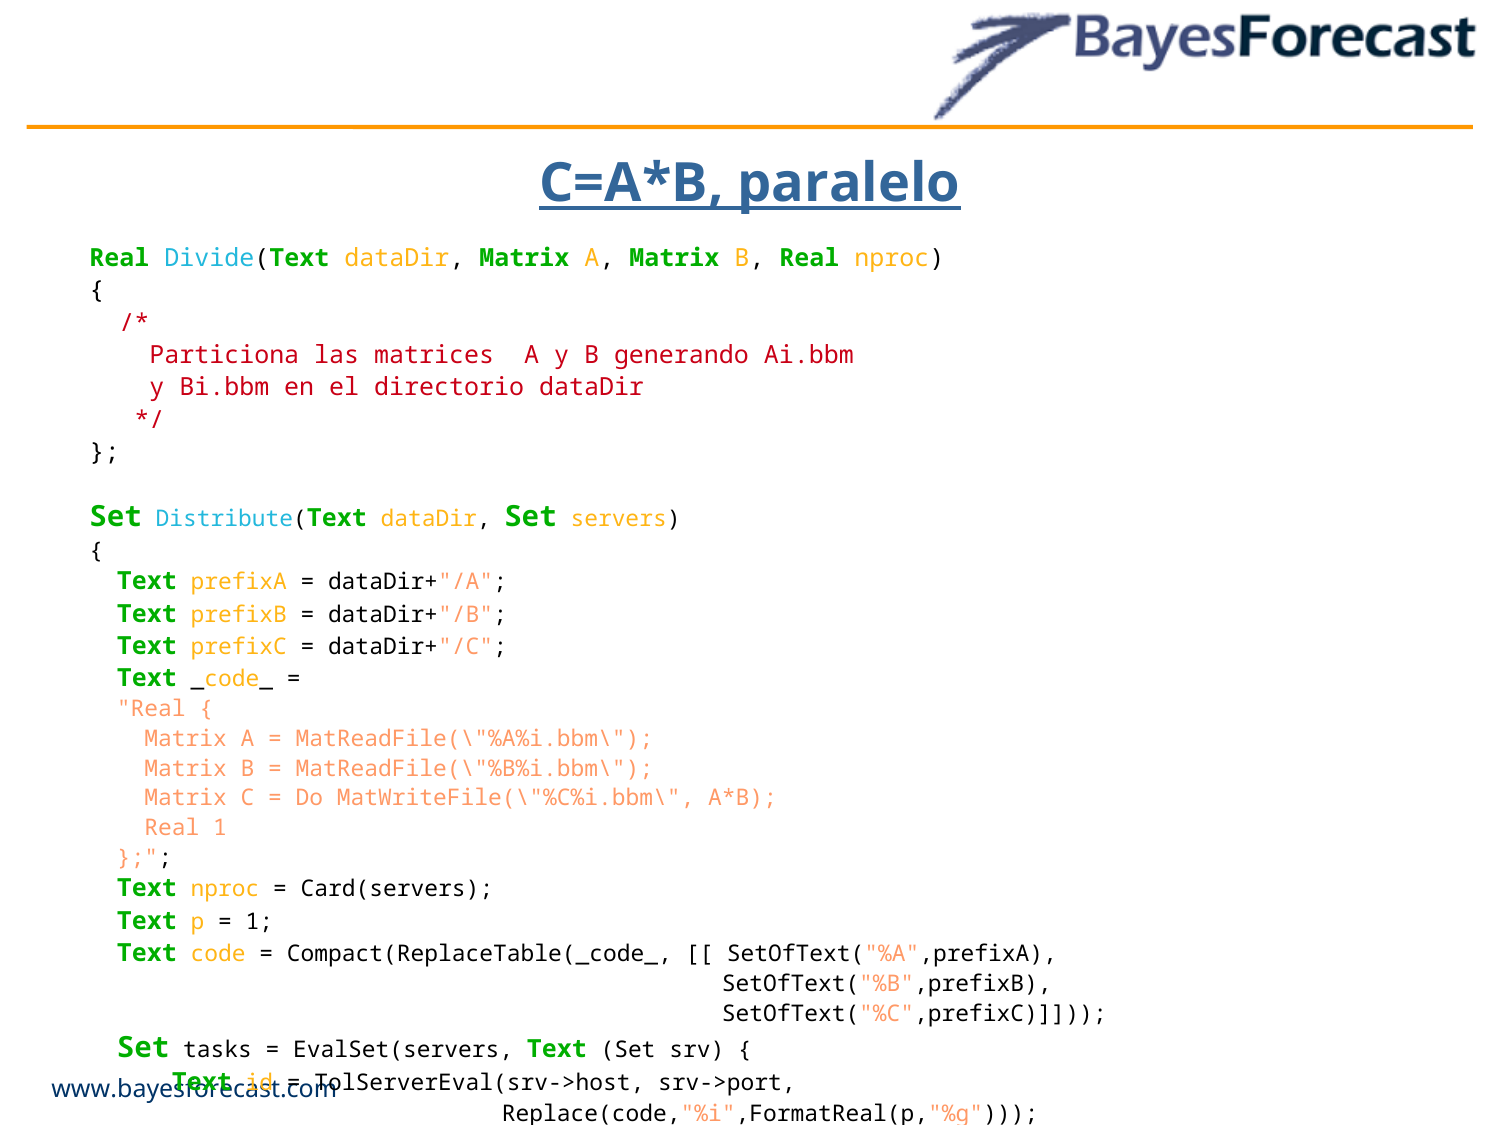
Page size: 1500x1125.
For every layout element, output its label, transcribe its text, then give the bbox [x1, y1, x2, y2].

text_box C=A*B, paralelo [0, 137, 1500, 224]
text_box Real Divide(Text dataDir, Matrix A, Matrix B, Real nproc) { /* Particiona las matrices A y B generando Ai.bbm y Bi.bbm en el directorio dataDir */ }; Set Distribute(Text dataDir, Set servers) { Text prefixA = dataDir+"/A"; Text prefixB = dataDir+"/B"; Text prefixC = dataDir+"/C"; Text _code_ = "Real { Matrix A = MatReadFile(\"%A%i.bbm\"); Matrix B = MatReadFile(\"%B%i.bbm\"); Matrix C = Do MatWriteFile(\"%C%i.bbm\", A*B); Real 1 };"; Text nproc = Card(servers); Text p = 1; Text code = Compact(ReplaceTable(_code_, [[ SetOfText("%A",prefixA), SetOfText("%B",prefixB), SetOfText("%C",prefixC)]])); Set tasks = EvalSet(servers, Text (Set srv) { Text id = TolServerEval(srv->host, srv->port, Replace(code,"%i",FormatReal(p,"%g"))); Text p := Copy(p+1); Text id }) }; [74, 233, 1337, 1029]
